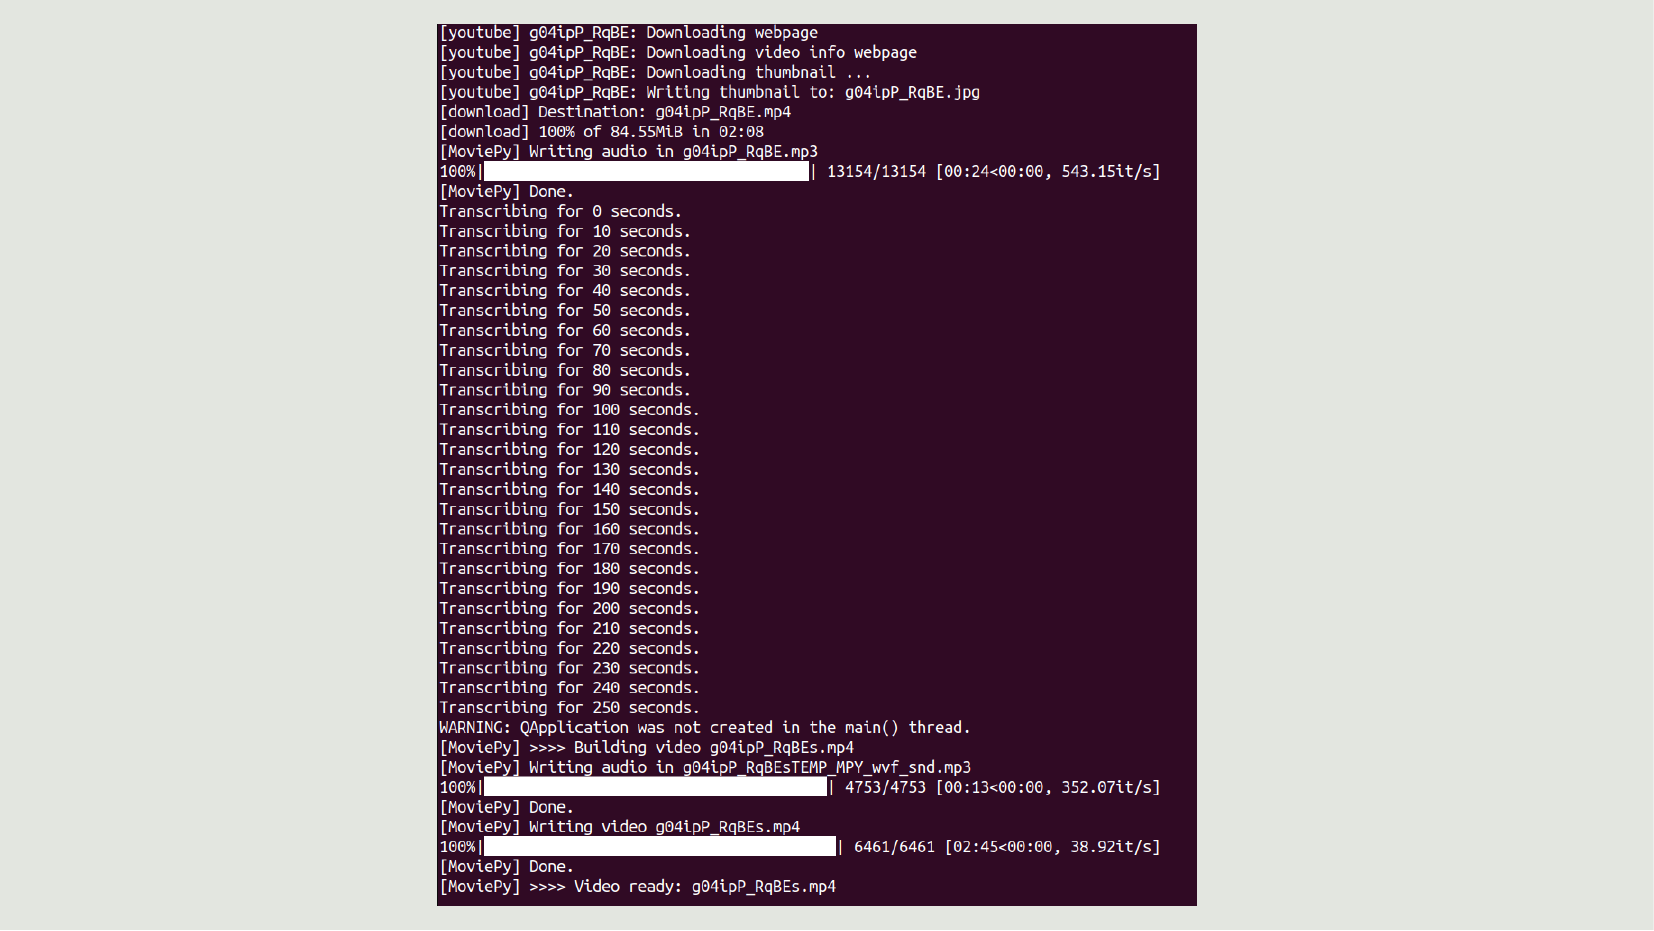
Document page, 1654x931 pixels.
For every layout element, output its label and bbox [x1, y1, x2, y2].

picture [437, 24, 1197, 906]
